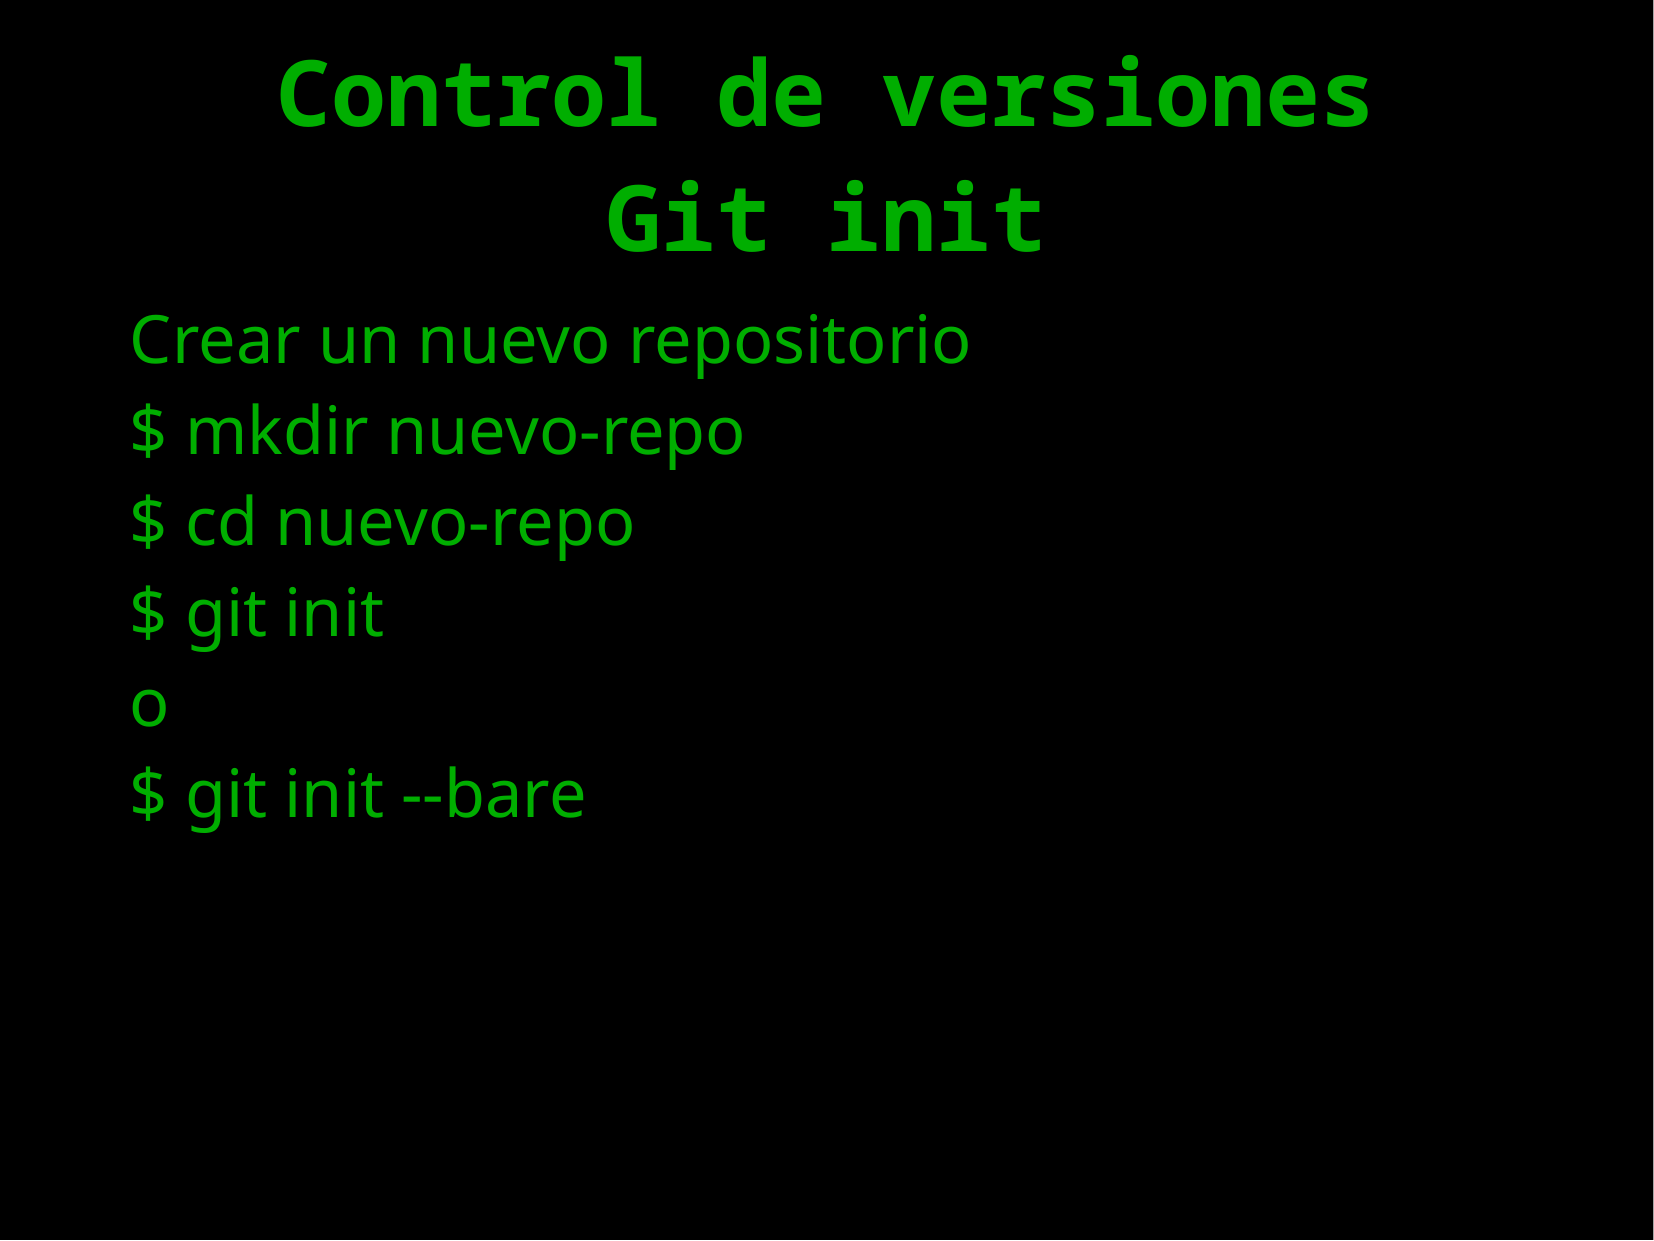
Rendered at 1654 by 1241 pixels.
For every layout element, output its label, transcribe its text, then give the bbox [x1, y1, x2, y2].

title Control de versiones Git init [82, 43, 1571, 263]
text_box Crear un nuevo repositorio $ mkdir nuevo-repo $ cd nuevo-repo $ git init o $ git init --bare [106, 267, 1595, 1044]
